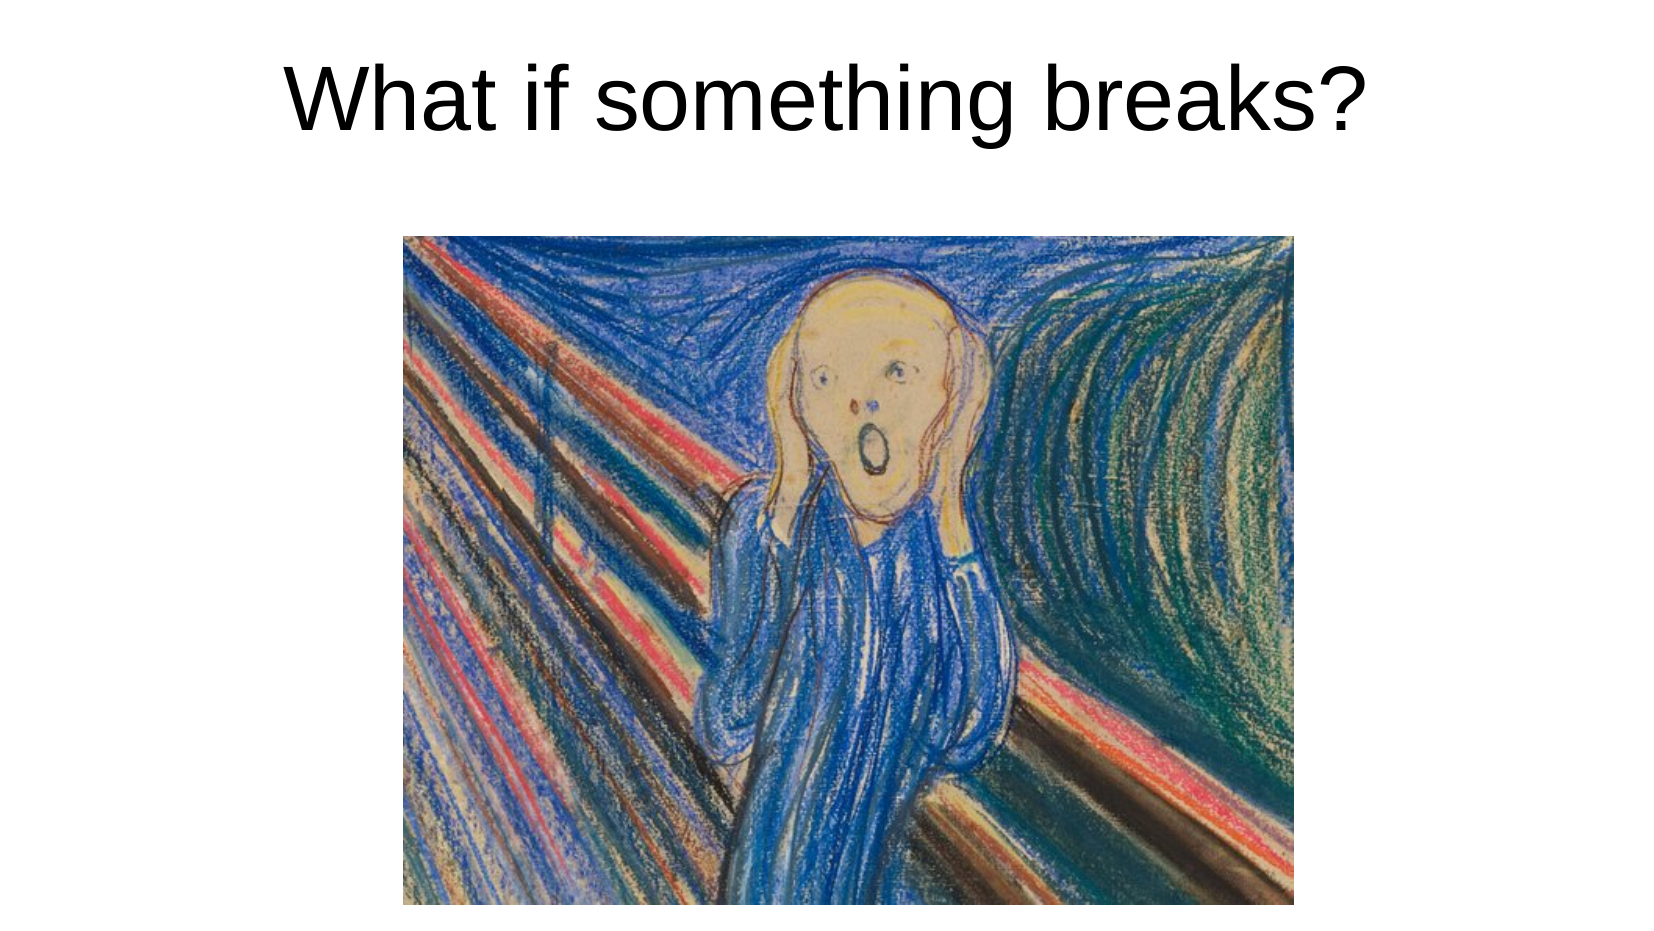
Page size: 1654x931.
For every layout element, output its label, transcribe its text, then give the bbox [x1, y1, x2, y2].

picture [403, 236, 1294, 905]
title What if something breaks? [82, 21, 1571, 177]
